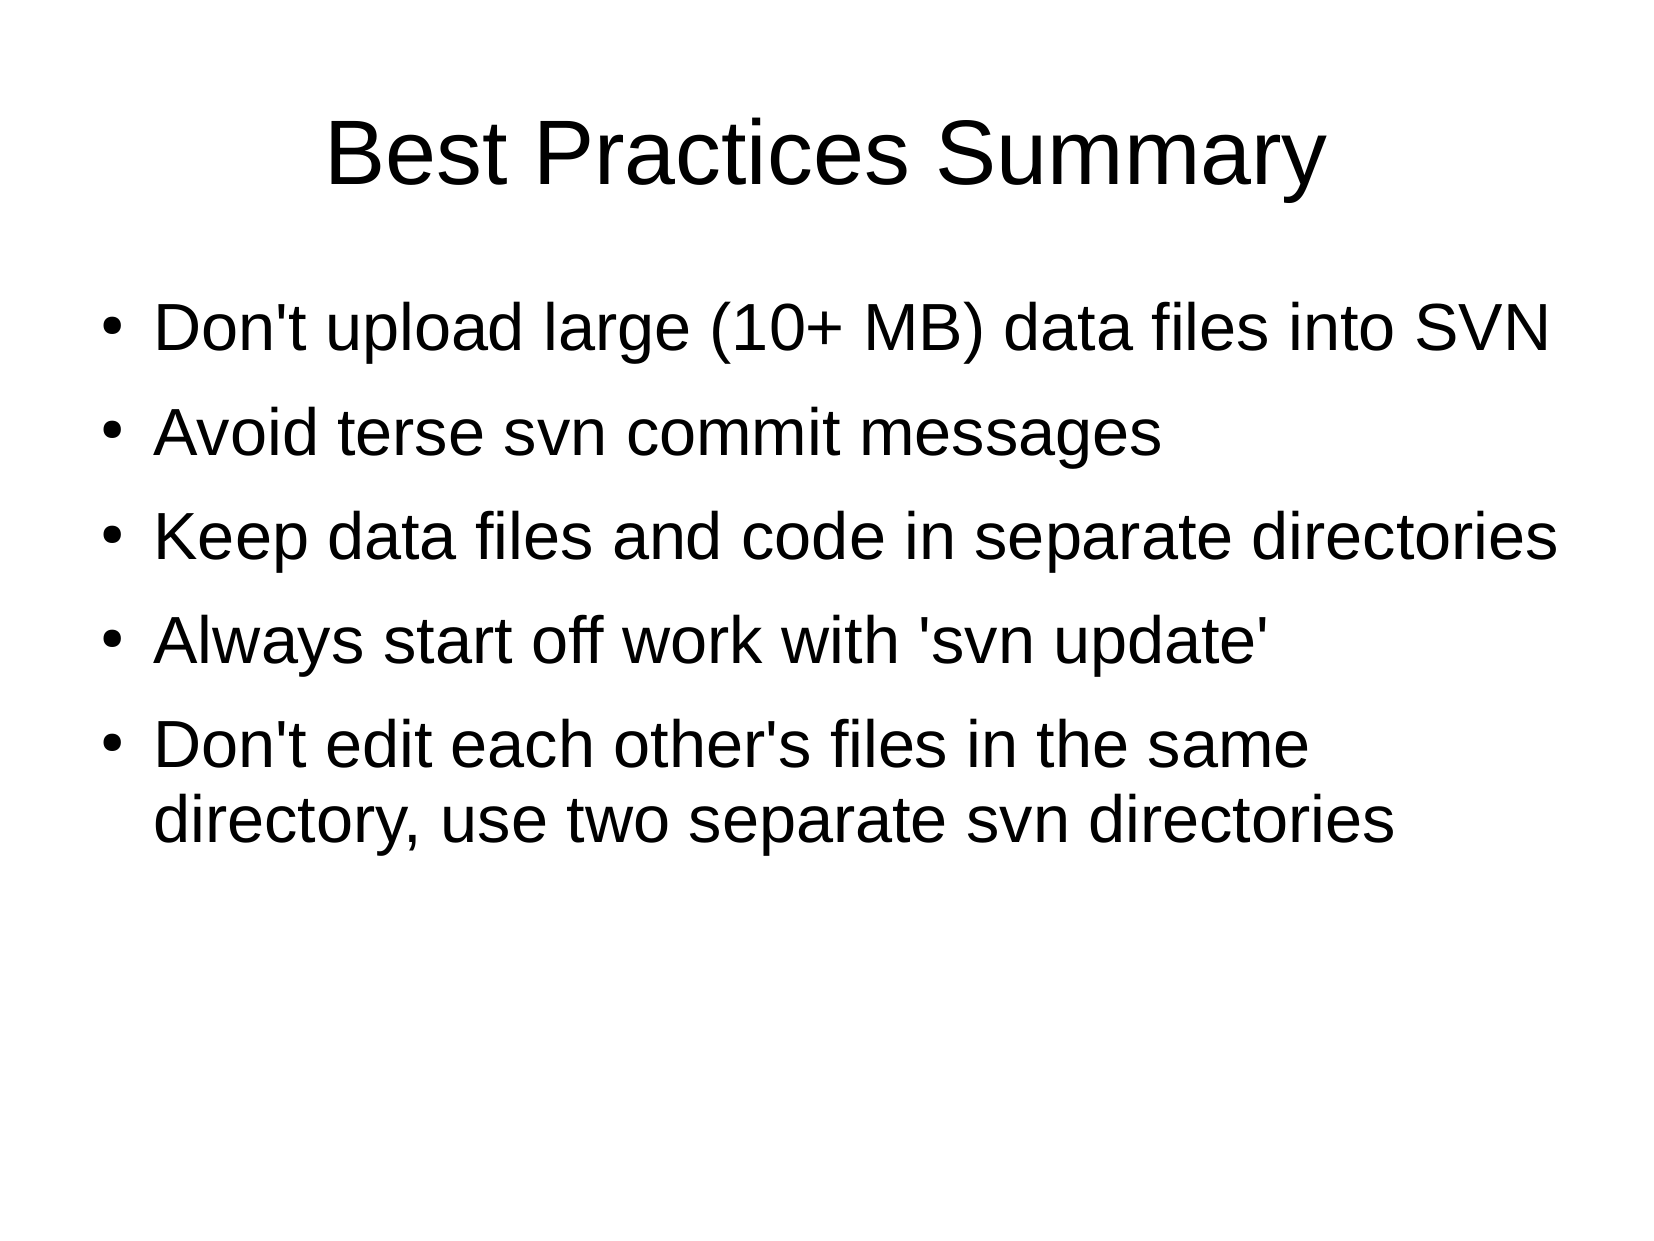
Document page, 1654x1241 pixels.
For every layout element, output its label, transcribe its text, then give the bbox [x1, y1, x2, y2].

title Best Practices Summary [82, 56, 1571, 250]
list Don't upload large (10+ MB) data files into SVN Avoid terse svn commit messages Keep data files and code in separate directories Always start off work with 'svn update' Don't edit each other's files in the same directory, use two separate svn directories [82, 290, 1571, 1094]
